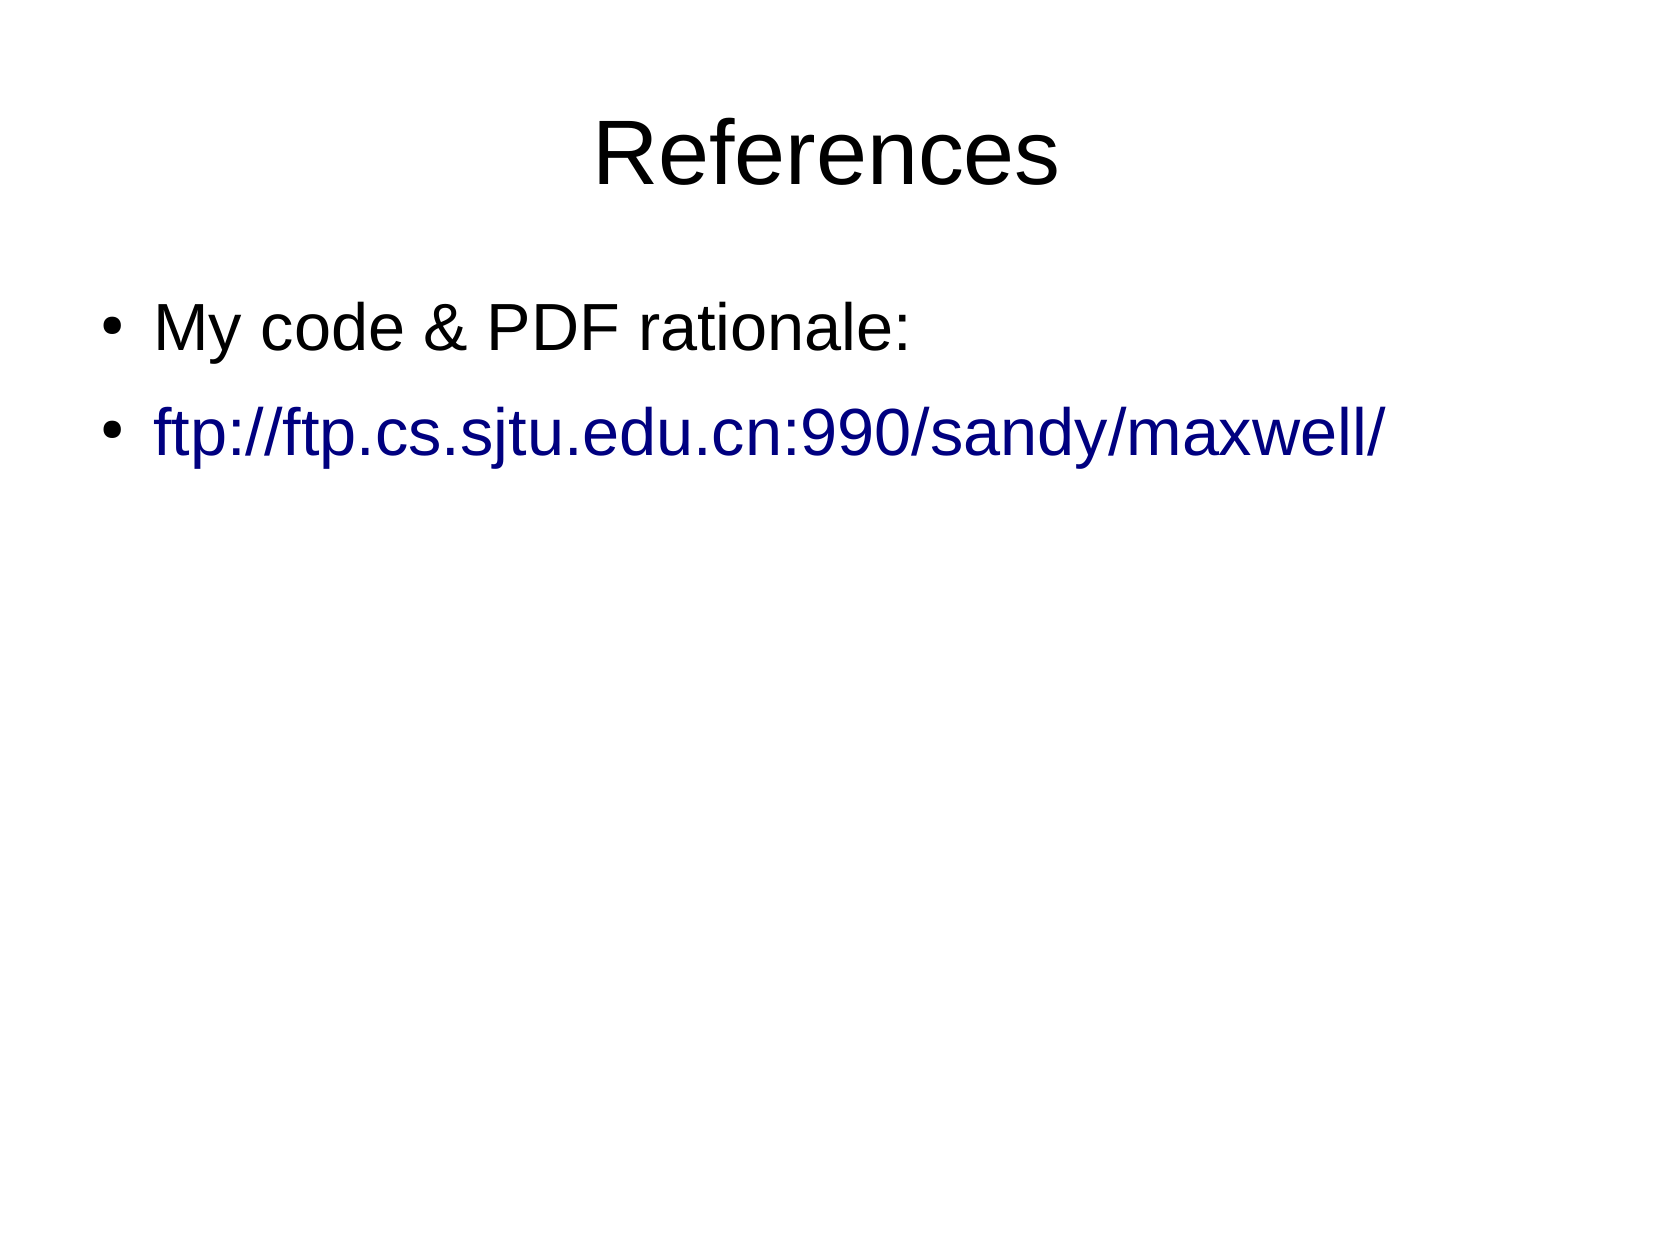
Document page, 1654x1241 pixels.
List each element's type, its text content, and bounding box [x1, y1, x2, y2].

list My code & PDF rationale: ftp://ftp.cs.sjtu.edu.cn:990/sandy/maxwell/ [82, 290, 1571, 1010]
title References [82, 49, 1571, 257]
